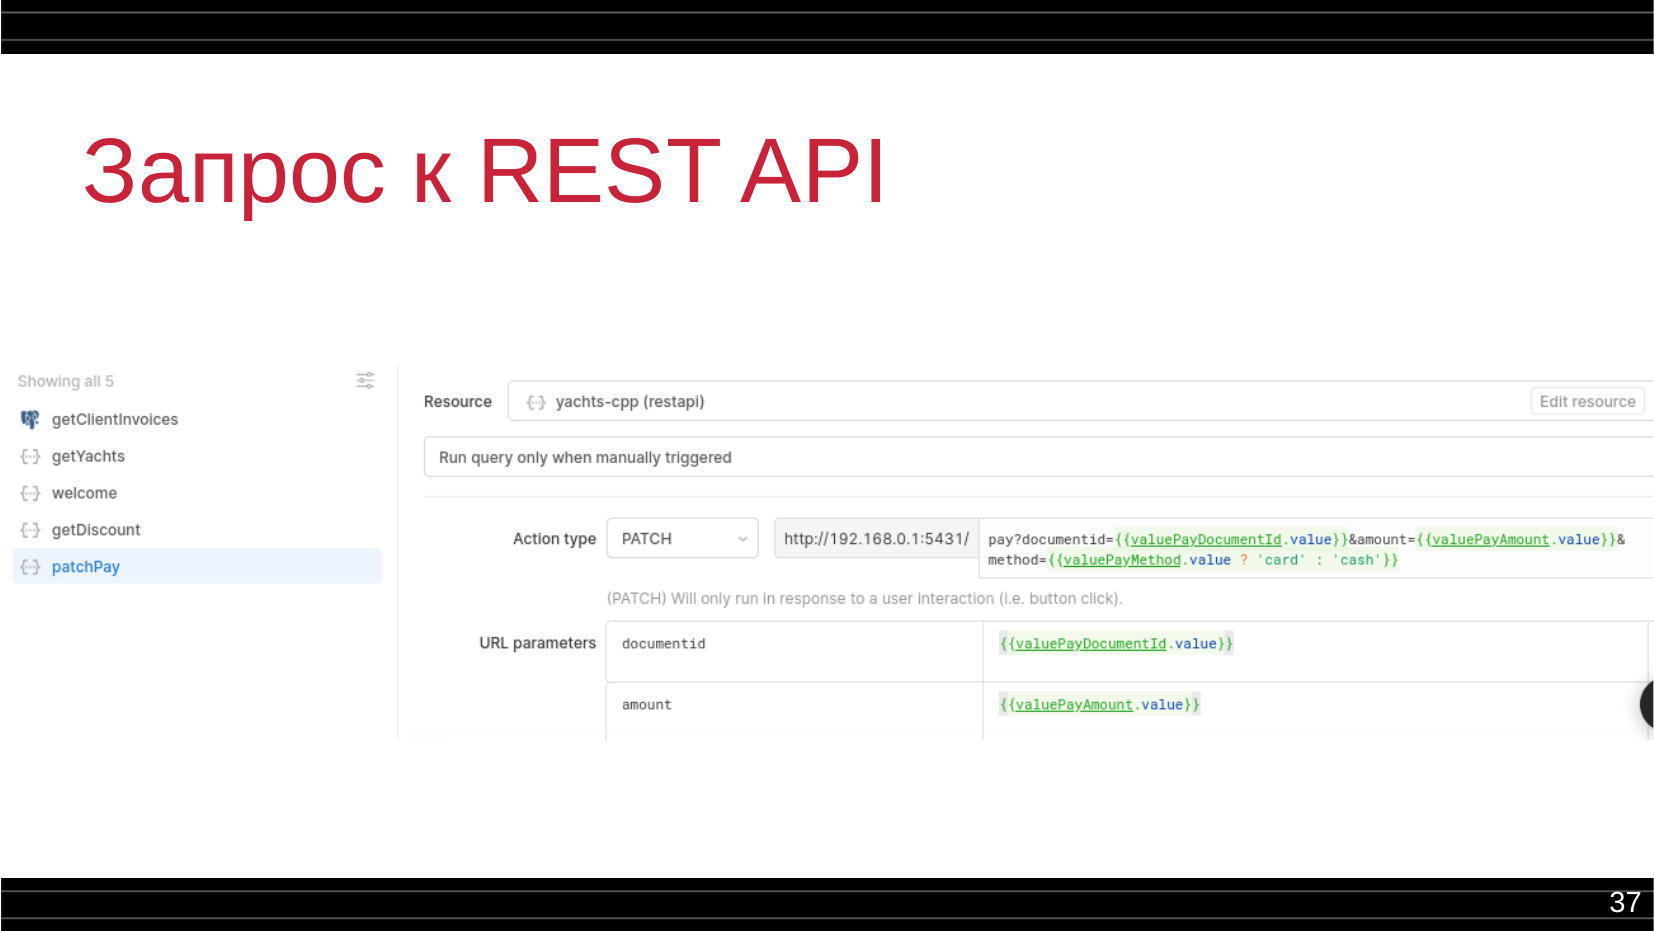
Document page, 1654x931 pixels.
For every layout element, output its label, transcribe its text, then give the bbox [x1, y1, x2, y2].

picture [1, 878, 1654, 931]
picture [0, 364, 1654, 740]
picture [1, 0, 1654, 54]
title Запрос к REST API [82, 92, 1571, 249]
